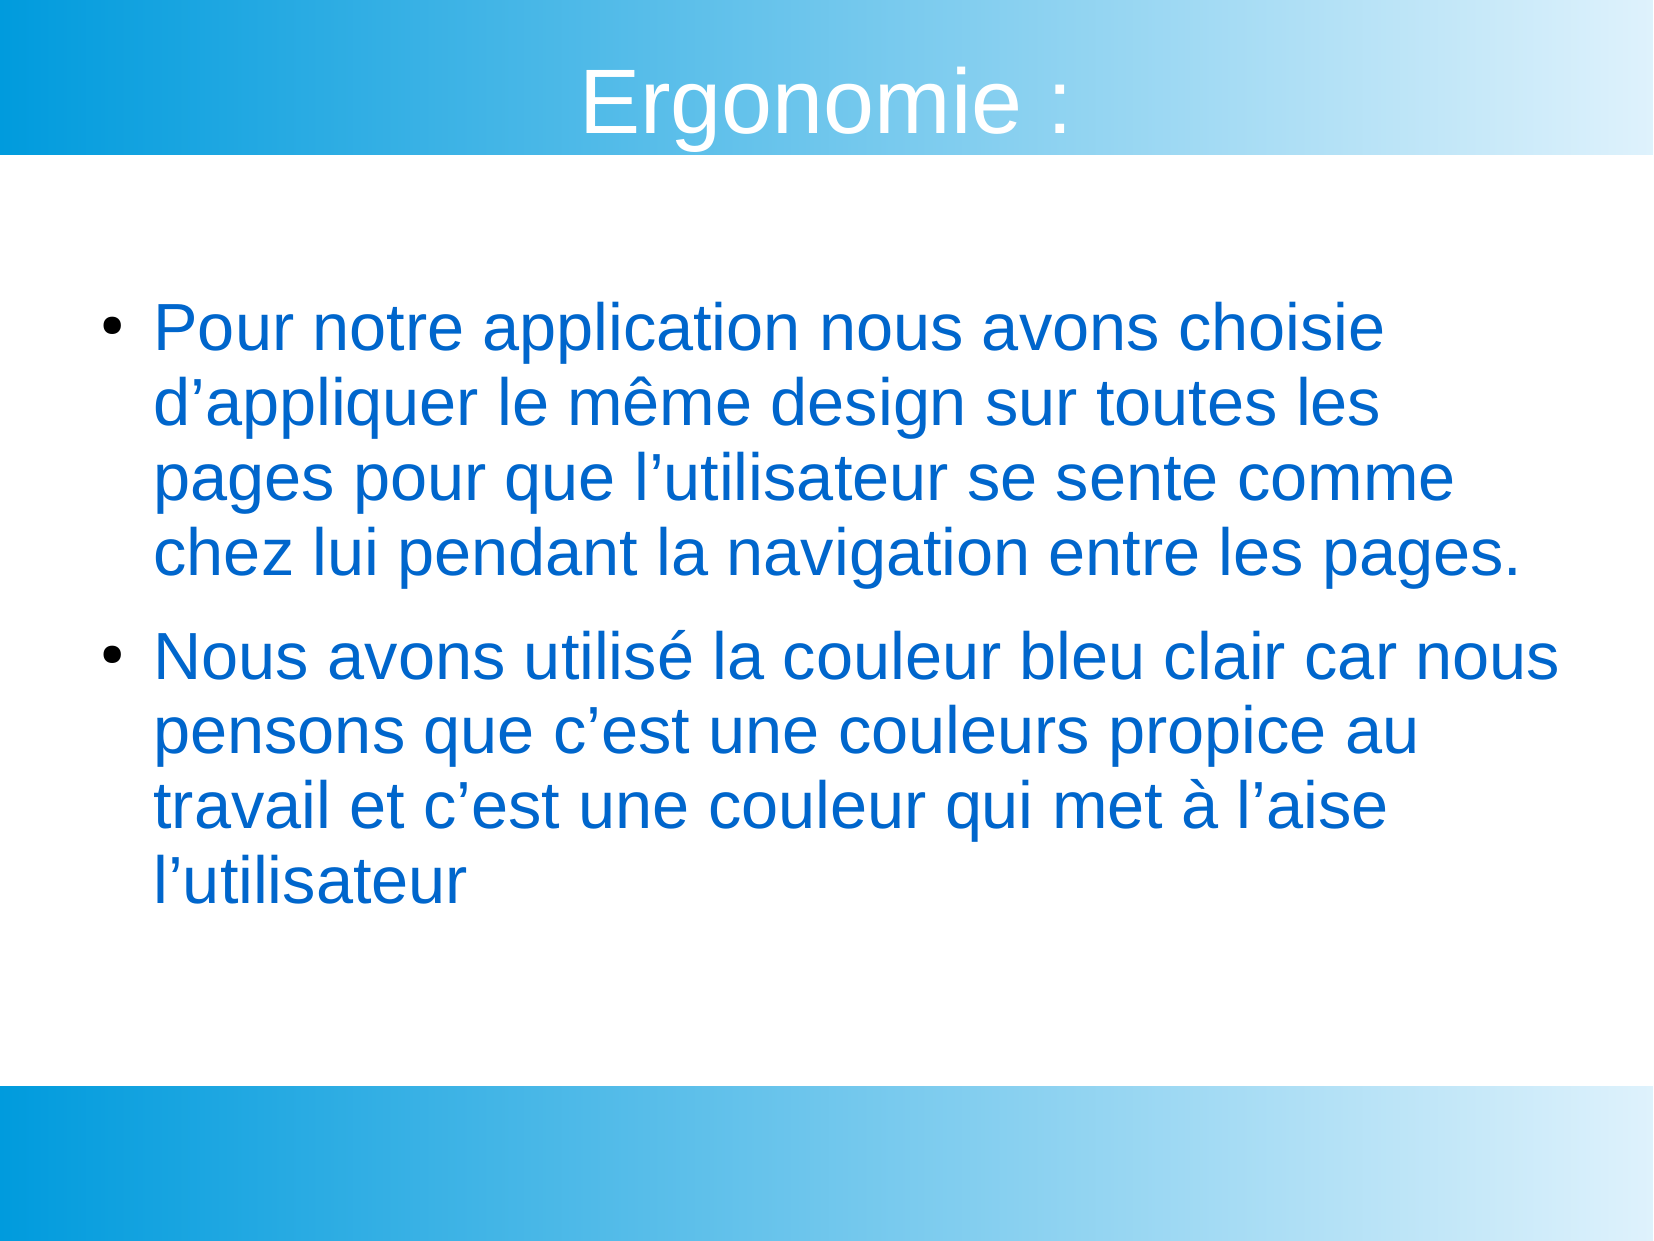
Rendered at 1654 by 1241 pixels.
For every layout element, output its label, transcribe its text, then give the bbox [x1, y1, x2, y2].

list Pour notre application nous avons choisie d’appliquer le même design sur toutes les pages pour que l’utilisateur se sente comme chez lui pendant la navigation entre les pages. Nous avons utilisé la couleur bleu clair car nous pensons que c’est une couleurs propice au travail et c’est une couleur qui met à l’aise l’utilisateur [82, 290, 1571, 1010]
title Ergonomie : [82, 49, 1571, 155]
